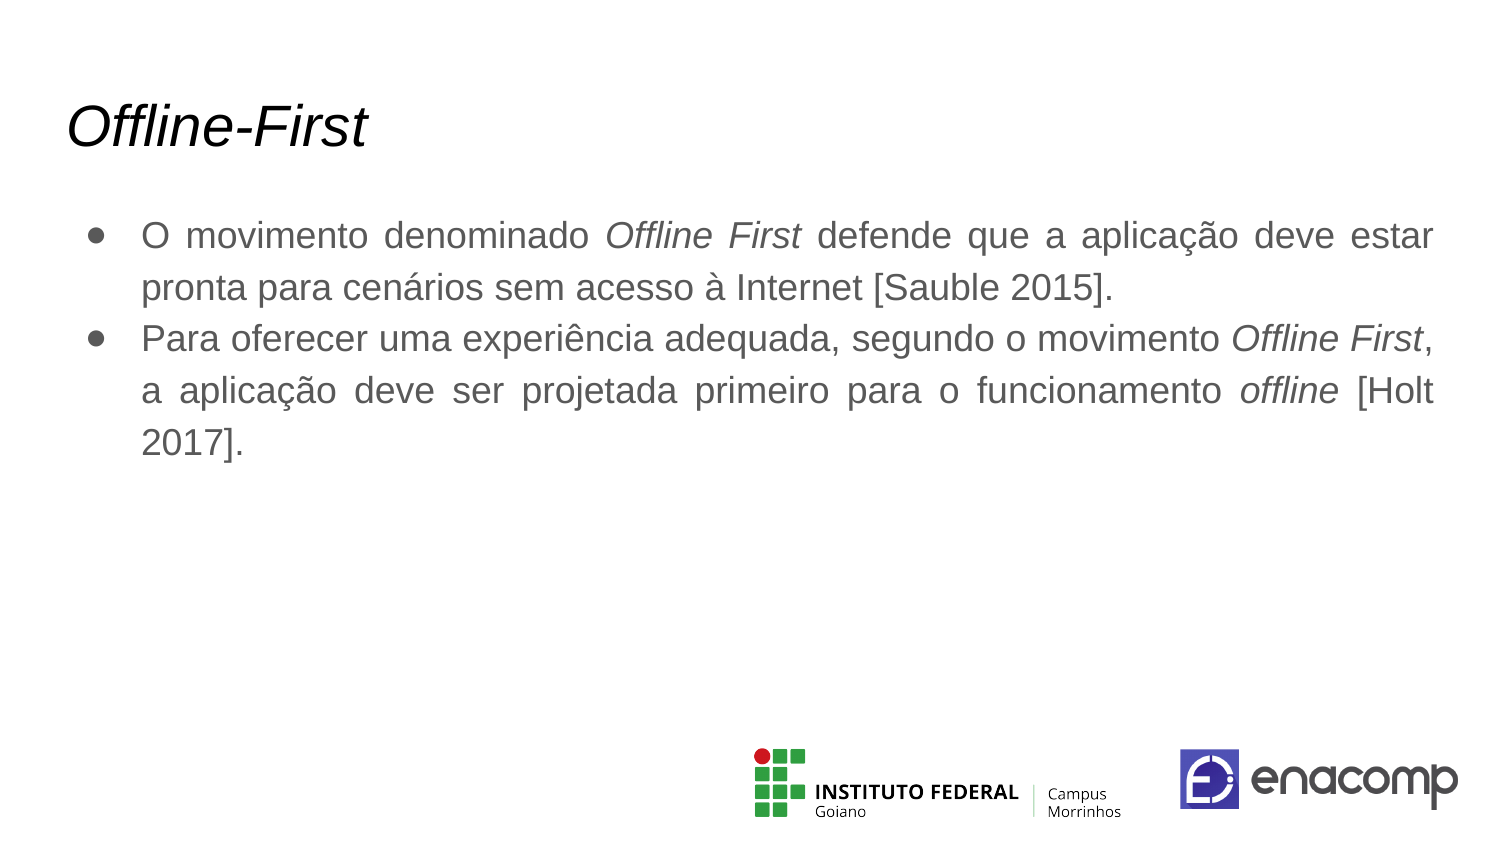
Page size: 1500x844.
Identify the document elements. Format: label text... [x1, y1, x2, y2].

list O movimento denominado Offline First defende que a aplicação deve estar pronta para cenários sem acesso à Internet [Sauble 2015]. Para oferecer uma experiência adequada, segundo o movimento Offline First, a aplicação deve ser projetada primeiro para o funcionamento offline [Holt 2017]. [51, 189, 1449, 750]
picture [1180, 749, 1458, 810]
title Offline-First [51, 72, 1449, 167]
picture [739, 649, 1129, 844]
